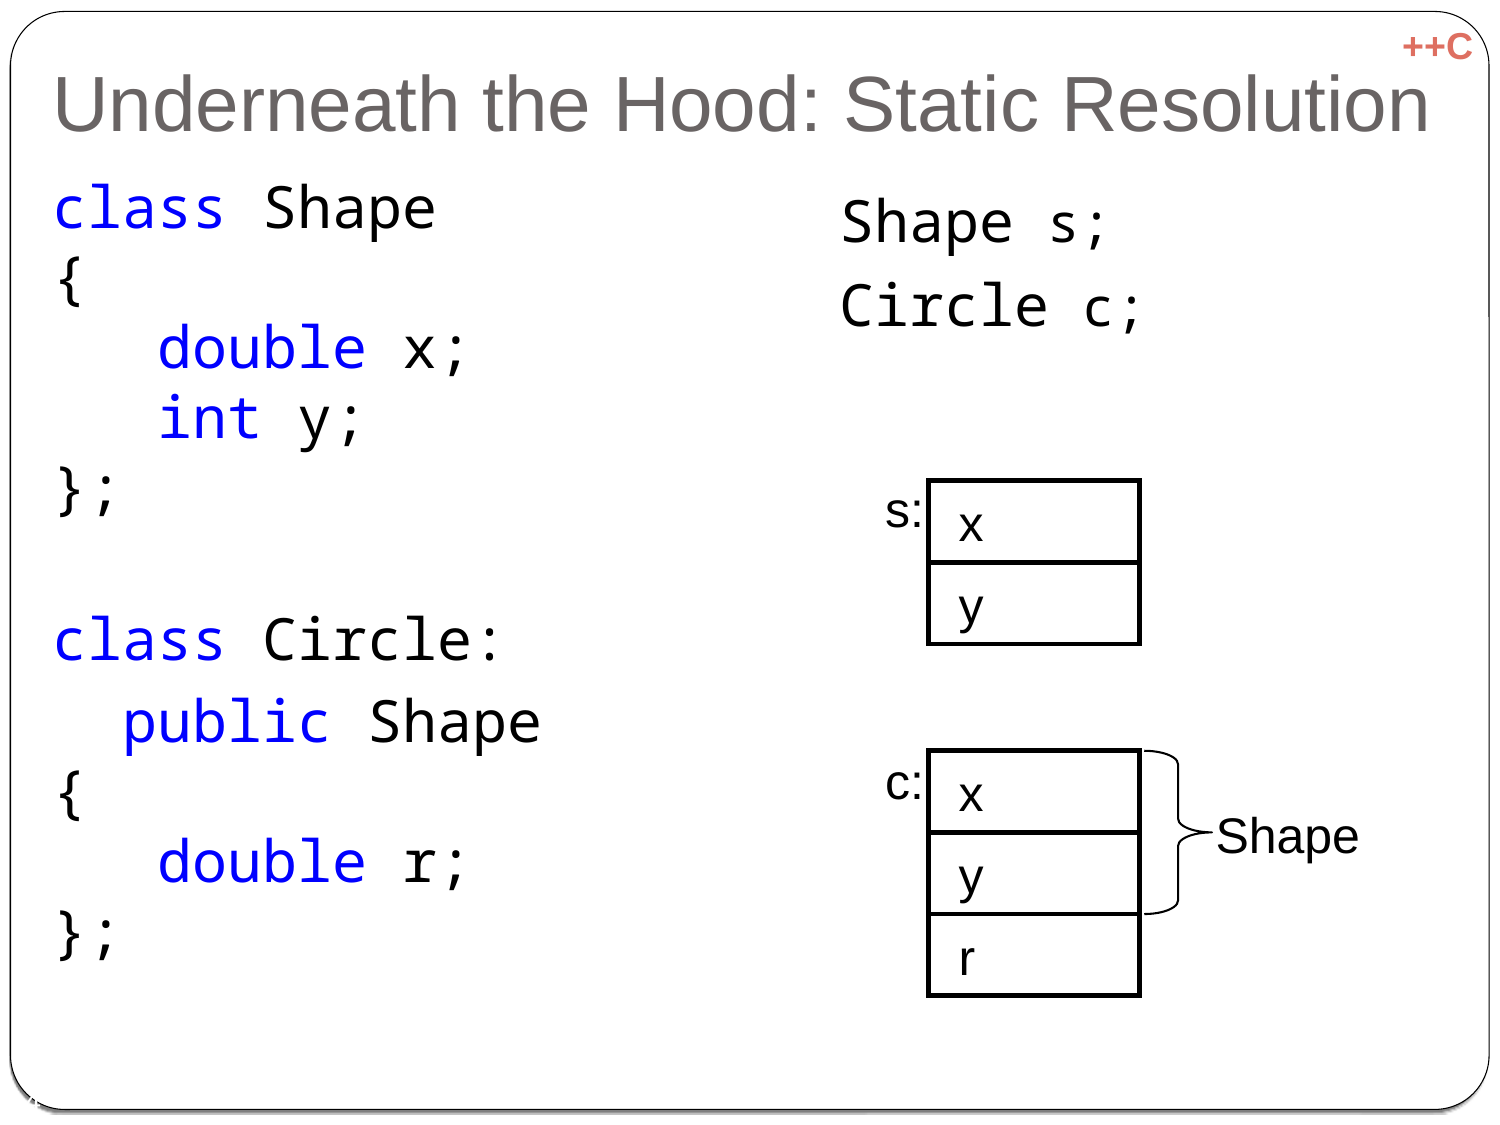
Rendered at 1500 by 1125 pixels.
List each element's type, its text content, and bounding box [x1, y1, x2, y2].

text_box y [928, 832, 1140, 914]
text_box x [955, 750, 1140, 832]
list class Shape { double x; int y; }; class Circle: public Shape { double r; }; [37, 162, 825, 1088]
text_box Shape [1171, 780, 1390, 886]
text_box c: [855, 727, 955, 833]
title Underneath the Hood: Static Resolution [37, 45, 1463, 162]
text_box y [928, 562, 1140, 644]
text_box r [928, 914, 1140, 996]
list Shape s; Circle c; [825, 162, 1463, 1088]
text_box s: [854, 455, 954, 561]
slide_number <number> [0, 1074, 50, 1125]
text_box x [928, 480, 1140, 562]
